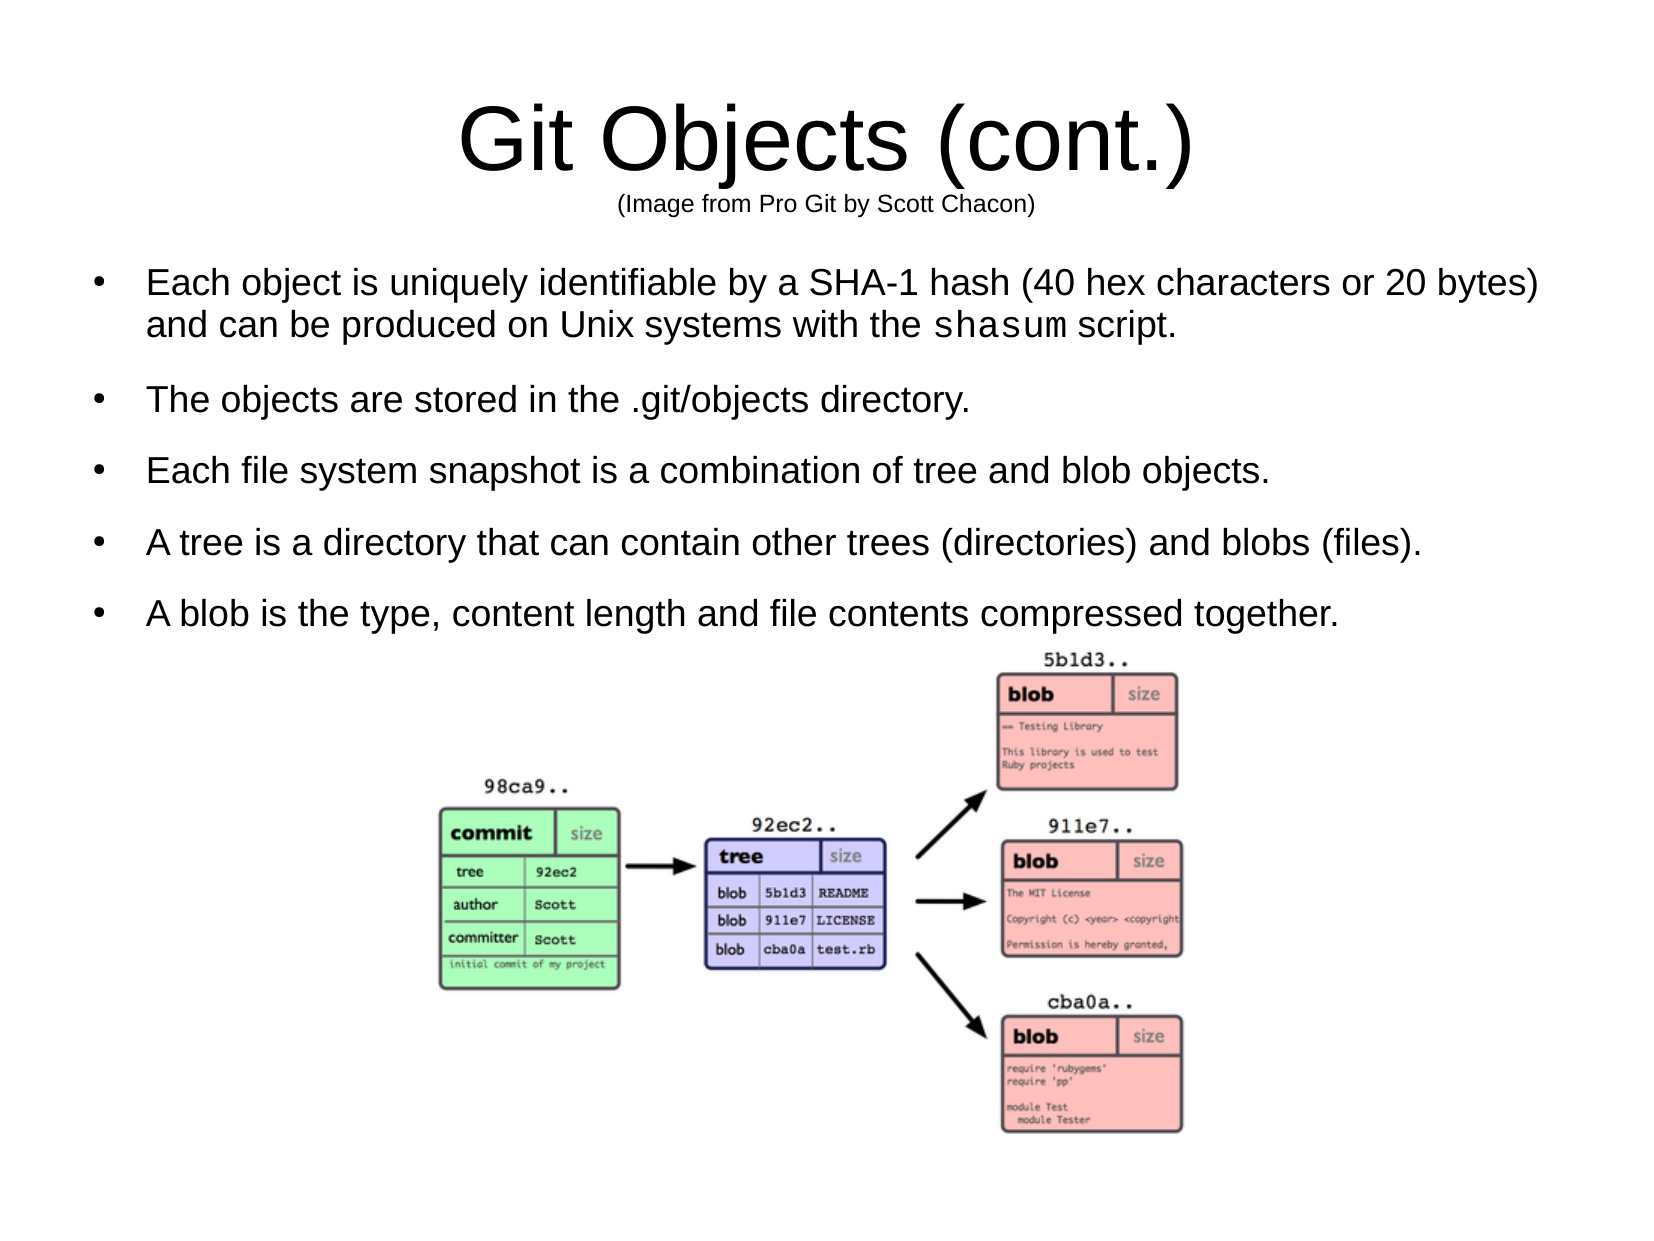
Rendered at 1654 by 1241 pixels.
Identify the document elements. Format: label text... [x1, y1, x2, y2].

list Each object is uniquely identifiable by a SHA-1 hash (40 hex characters or 20 bytes) and can be produced on Unix systems with the shasum script. The objects are stored in the .git/objects directory. Each file system snapshot is a combination of tree and blob objects. A tree is a directory that can contain other trees (directories) and blobs (files). A blob is the type, content length and file contents compressed together. [75, 261, 1564, 1081]
title Git Objects (cont.) (Image from Pro Git by Scott Chacon) [82, 49, 1571, 257]
picture [435, 644, 1186, 1152]
